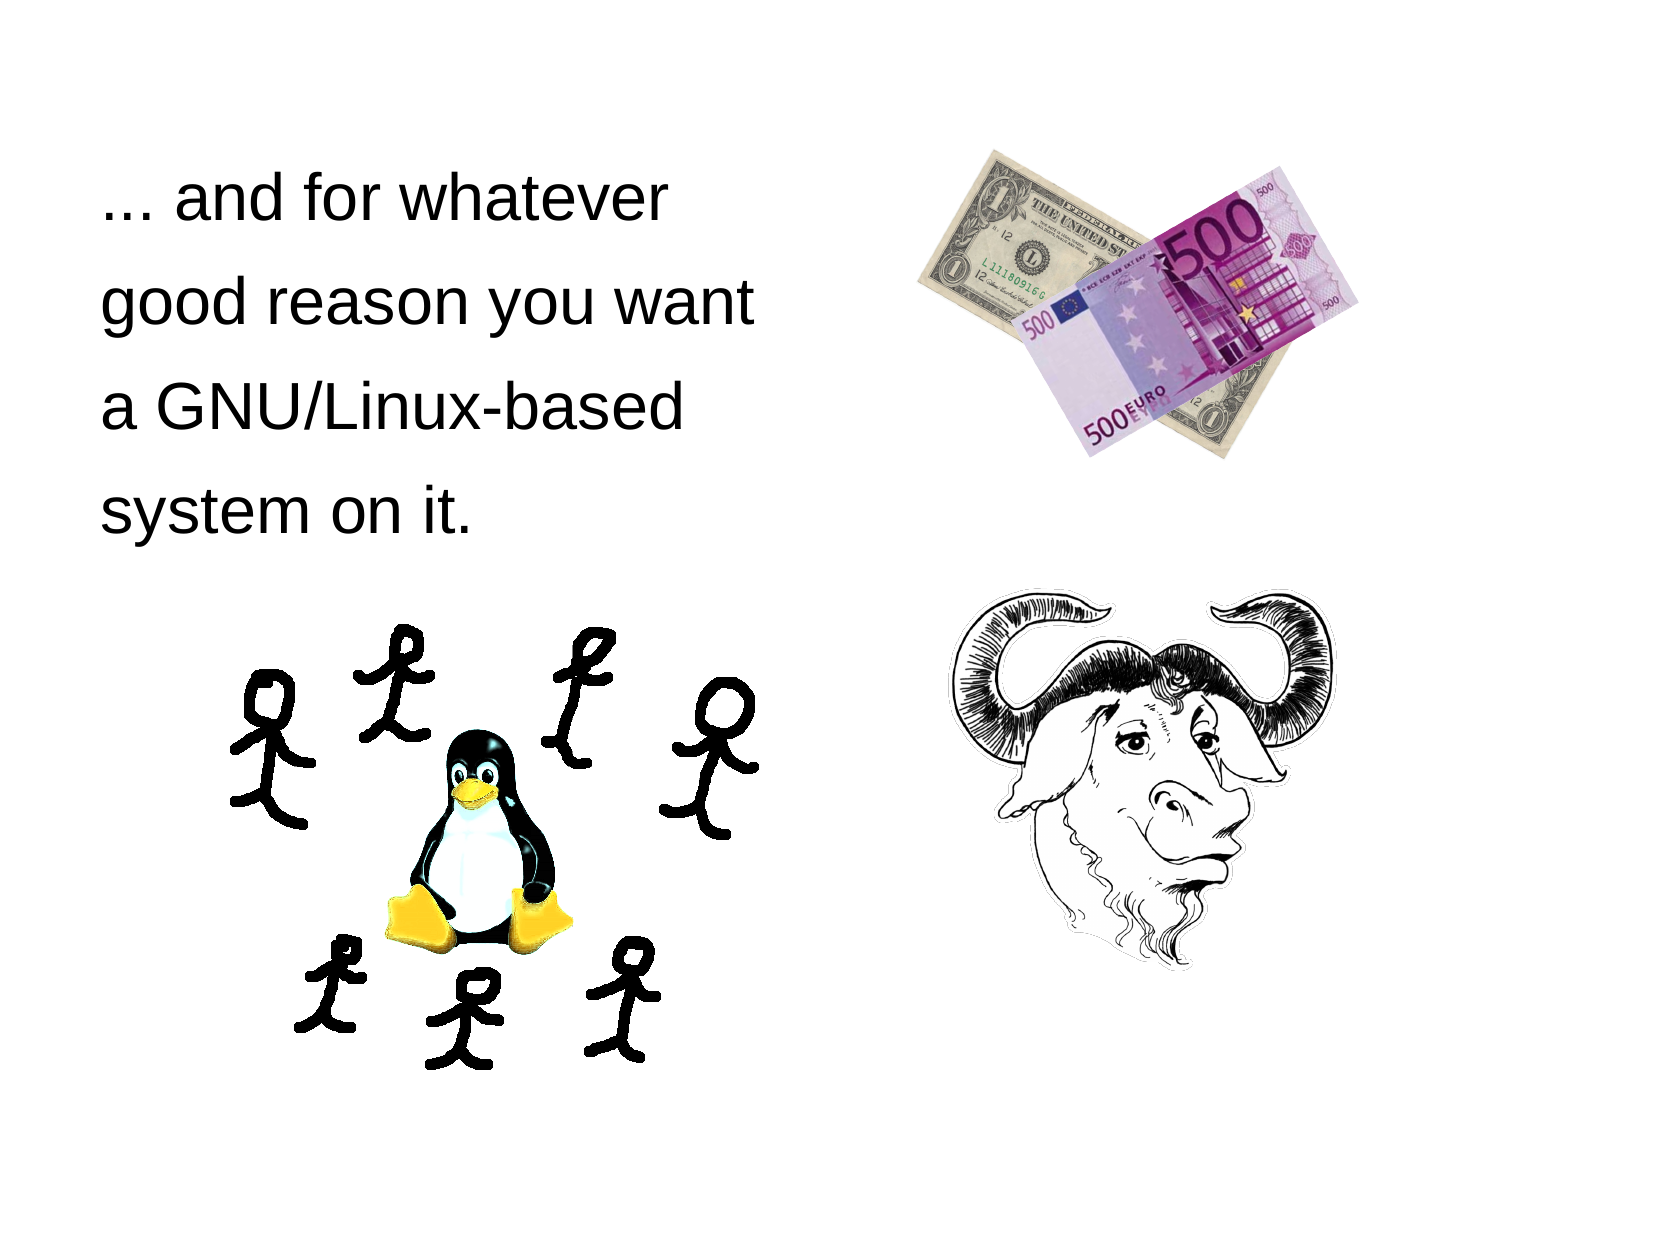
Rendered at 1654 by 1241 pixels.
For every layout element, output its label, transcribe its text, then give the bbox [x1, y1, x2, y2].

picture [192, 608, 827, 1085]
picture [915, 550, 1357, 993]
picture [915, 147, 1359, 461]
list ... and for whatever good reason you want a GNU/Linux-based system on it. [82, 160, 1571, 964]
